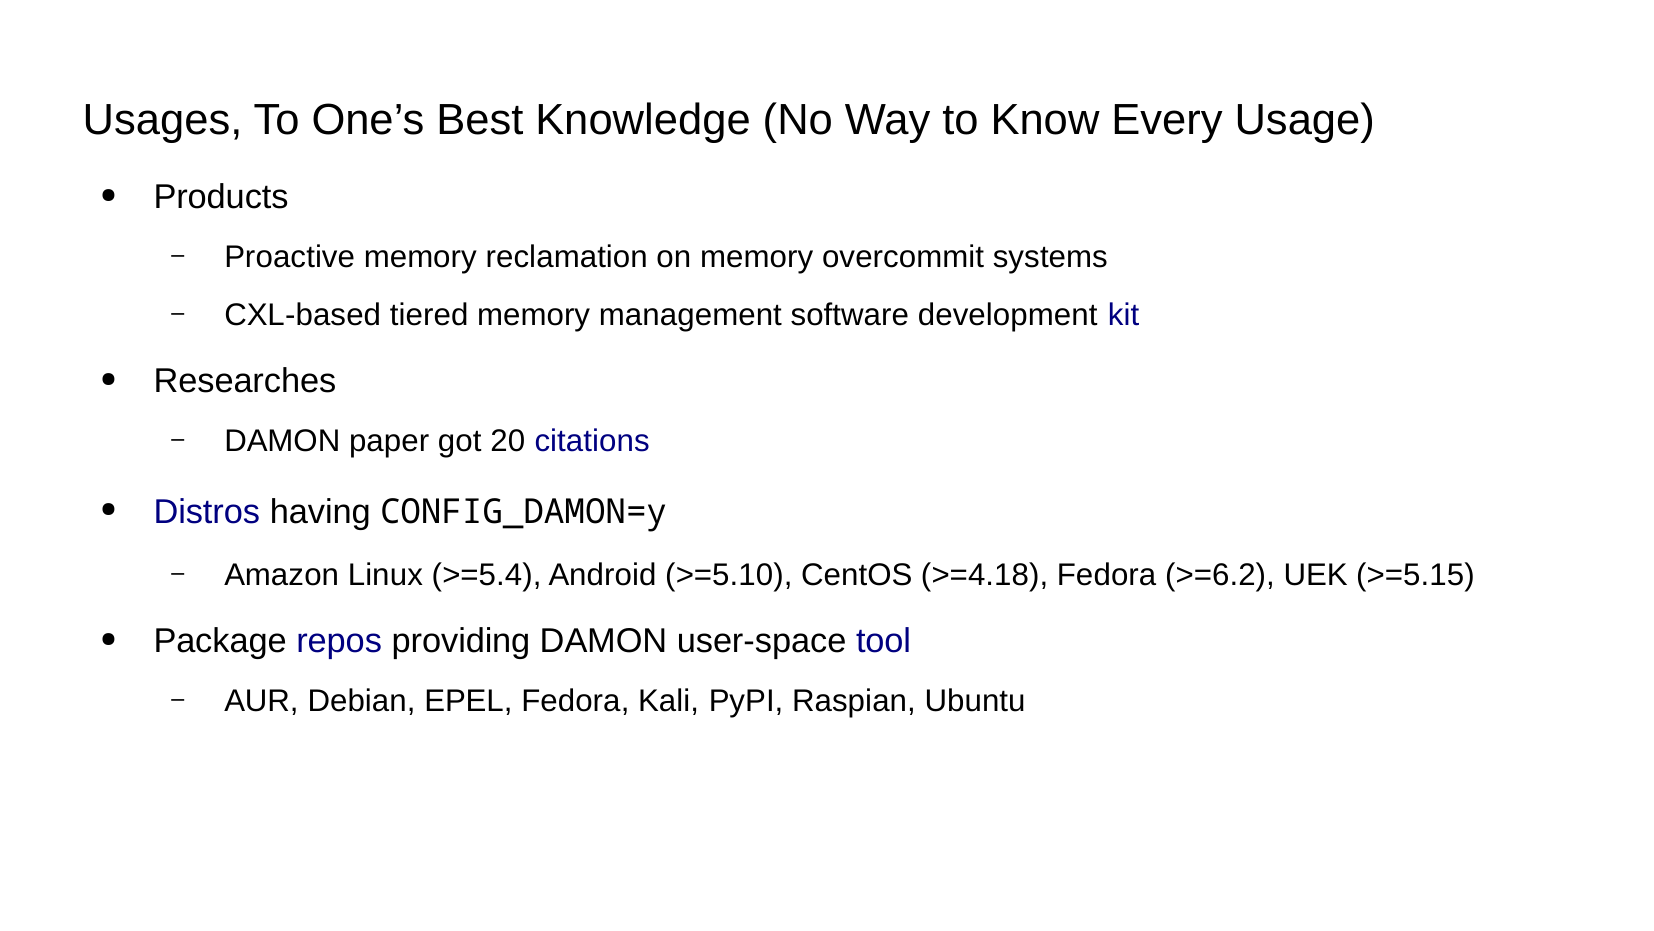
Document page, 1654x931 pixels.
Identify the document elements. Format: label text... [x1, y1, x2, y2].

title Usages, To One’s Best Knowledge (No Way to Know Every Usage) [82, 81, 1571, 157]
list Products Proactive memory reclamation on memory overcommit systems CXL-based tiered memory management software development kit Researches DAMON paper got 20 citations Distros having CONFIG_DAMON=y Amazon Linux (>=5.4), Android (>=5.10), CentOS (>=4.18), Fedora (>=6.2), UEK (>=5.15) Package repos providing DAMON user-space tool AUR, Debian, EPEL, Fedora, Kali, PyPI, Raspian, Ubuntu [82, 177, 1571, 833]
